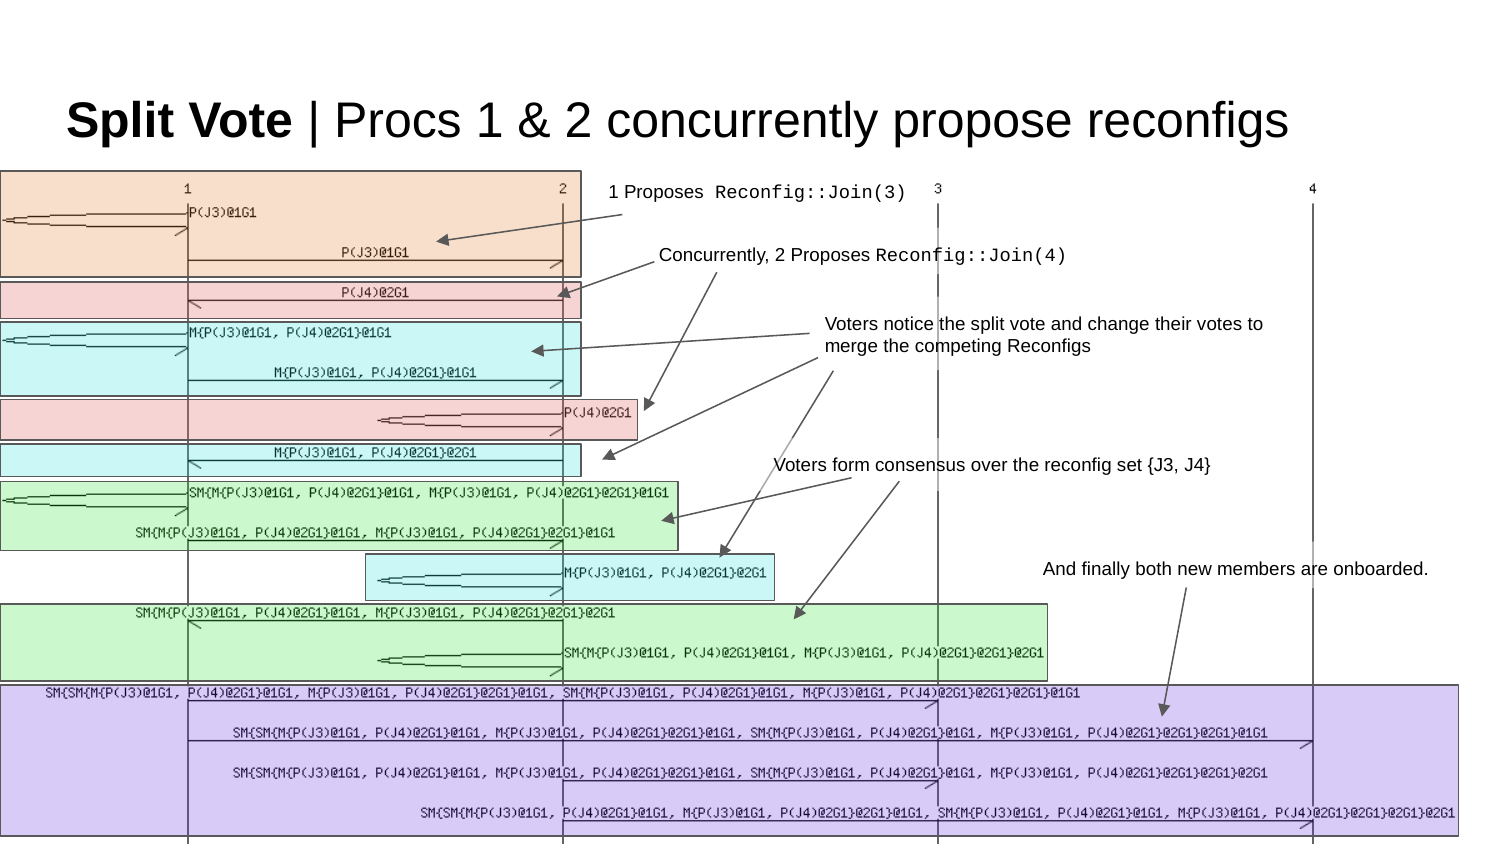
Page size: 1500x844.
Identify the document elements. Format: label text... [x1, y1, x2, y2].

text_box [0, 604, 1048, 682]
text_box [0, 443, 581, 477]
picture [0, 491, 890, 604]
text_box And finally both new members are onboarded. [1027, 541, 1462, 589]
text_box 1 Proposes Reconfig::Join(3) [593, 165, 931, 212]
text_box [0, 170, 581, 278]
picture [0, 171, 1500, 844]
text_box [0, 281, 581, 319]
text_box Voters notice the split vote and change their votes to merge the competing Reconfigs [809, 296, 1294, 371]
text_box Concurrently, 2 Proposes Reconfig::Join(4) [643, 227, 1128, 275]
text_box [0, 399, 638, 441]
text_box [0, 322, 581, 396]
text_box [0, 481, 678, 551]
title Split Vote | Procs 1 & 2 concurrently propose reconfigs [51, 72, 1449, 167]
picture [0, 364, 831, 516]
picture [758, 491, 785, 497]
text_box [365, 554, 775, 601]
text_box Voters form consensus over the reconfig set {J3, J4} [758, 438, 1243, 491]
picture [0, 335, 809, 441]
picture [0, 267, 713, 347]
text_box [0, 684, 1459, 837]
